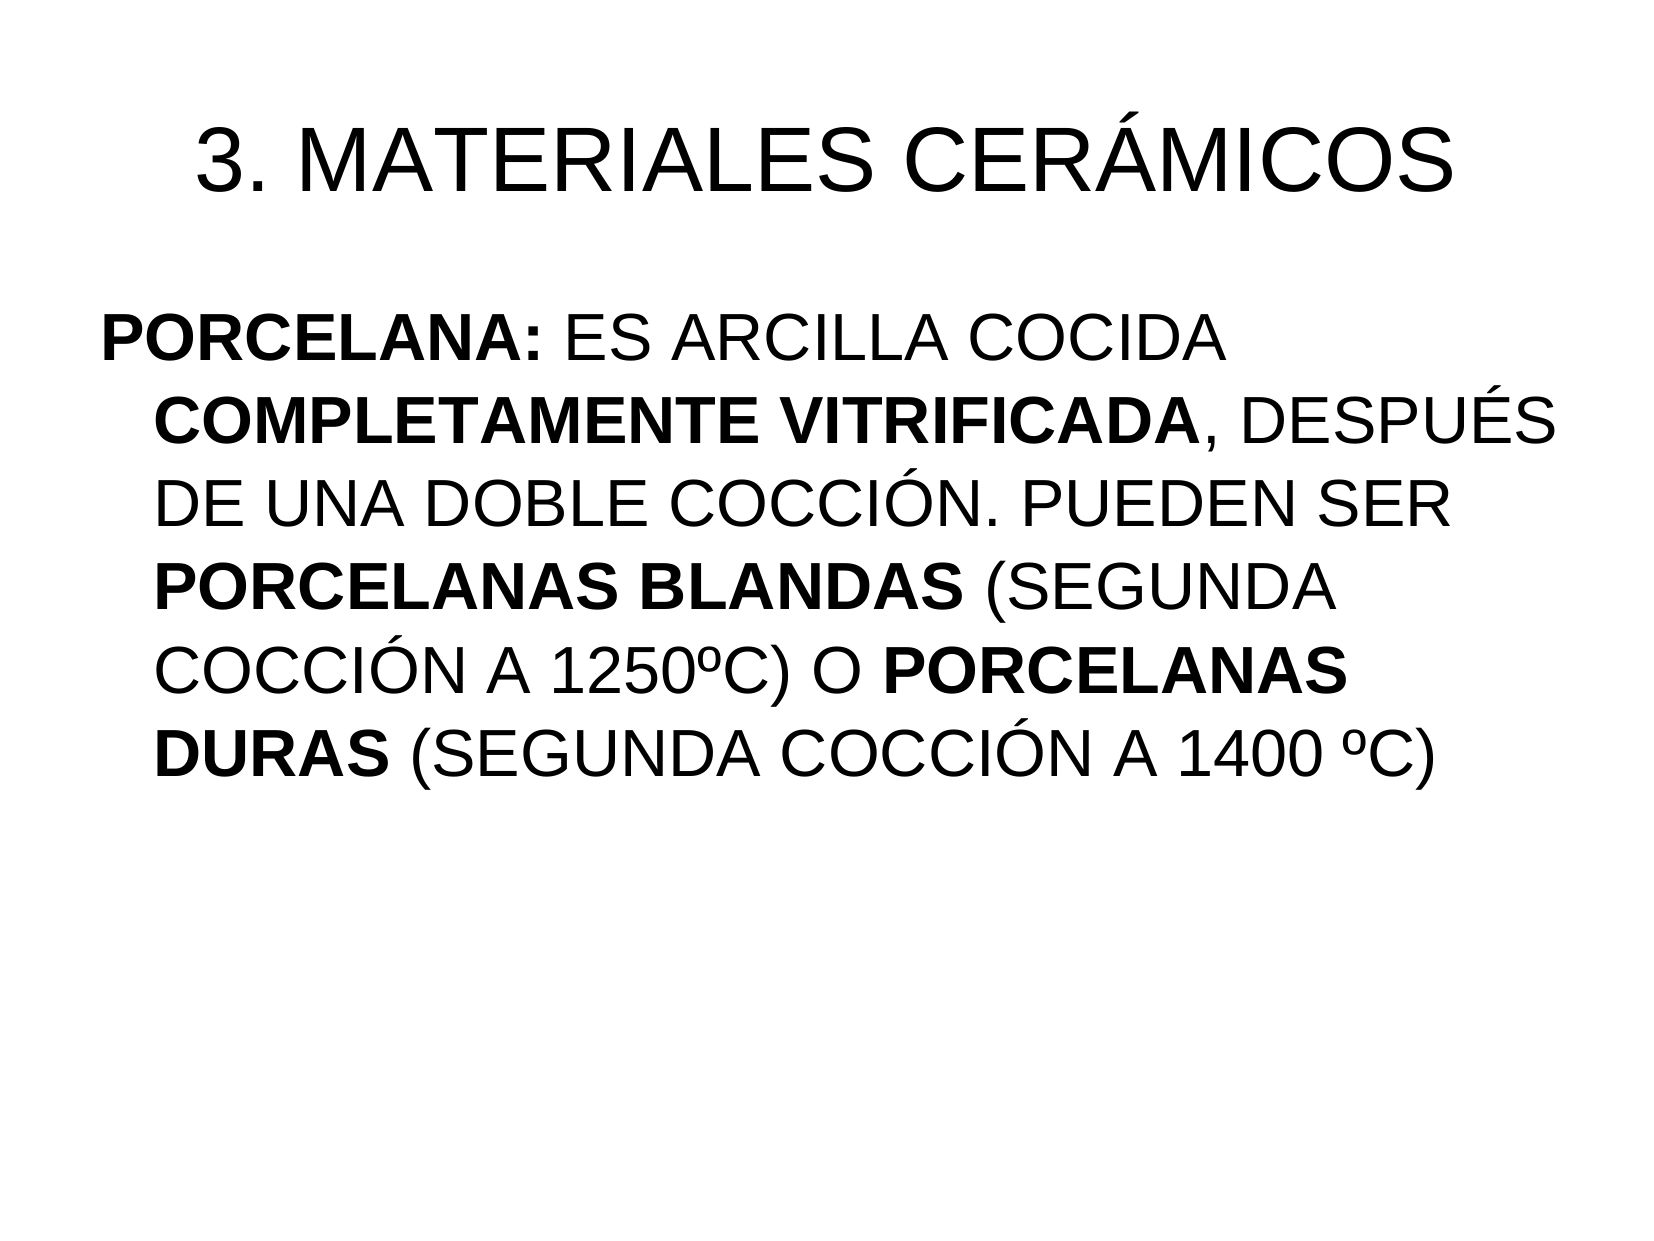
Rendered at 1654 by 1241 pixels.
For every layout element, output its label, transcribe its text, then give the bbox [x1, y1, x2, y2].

title 3. MATERIALES CERÁMICOS [82, 56, 1571, 249]
list PORCELANA: ES ARCILLA COCIDA COMPLETAMENTE VITRIFICADA, DESPUÉS DE UNA DOBLE COCCIÓN. PUEDEN SER PORCELANAS BLANDAS (SEGUNDA COCCIÓN A 1250ºC) O PORCELANAS DURAS (SEGUNDA COCCIÓN A 1400 ºC) [82, 290, 1571, 1109]
